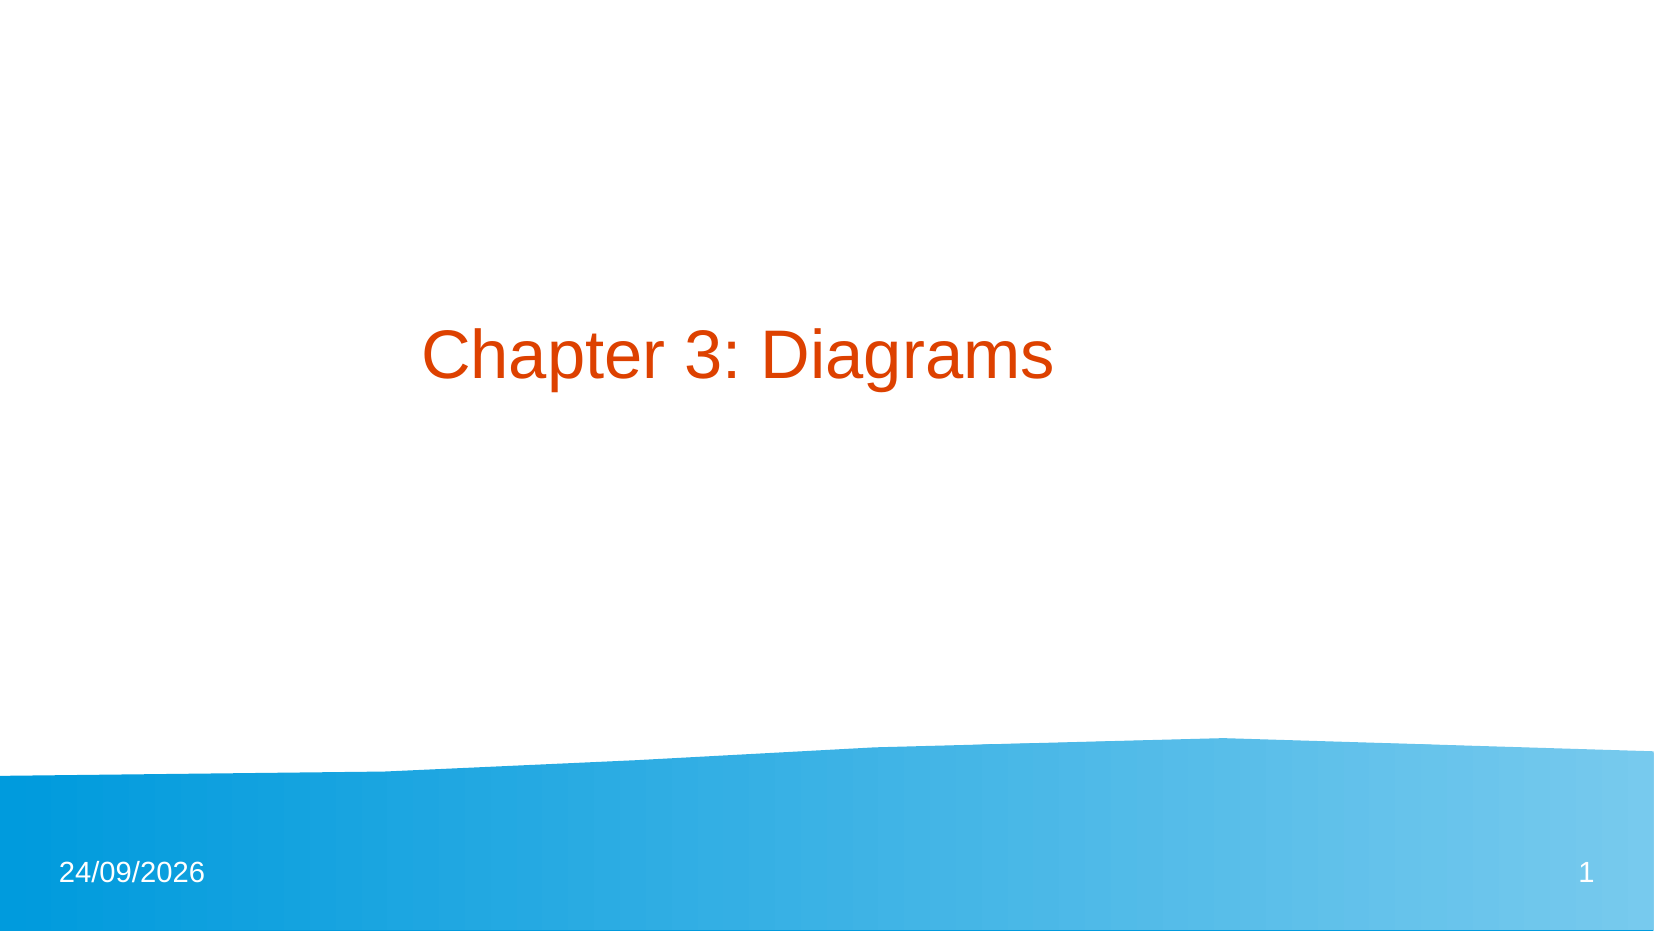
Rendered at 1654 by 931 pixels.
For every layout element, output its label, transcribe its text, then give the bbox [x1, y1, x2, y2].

title Chapter 3: Diagrams [0, 265, 1477, 443]
